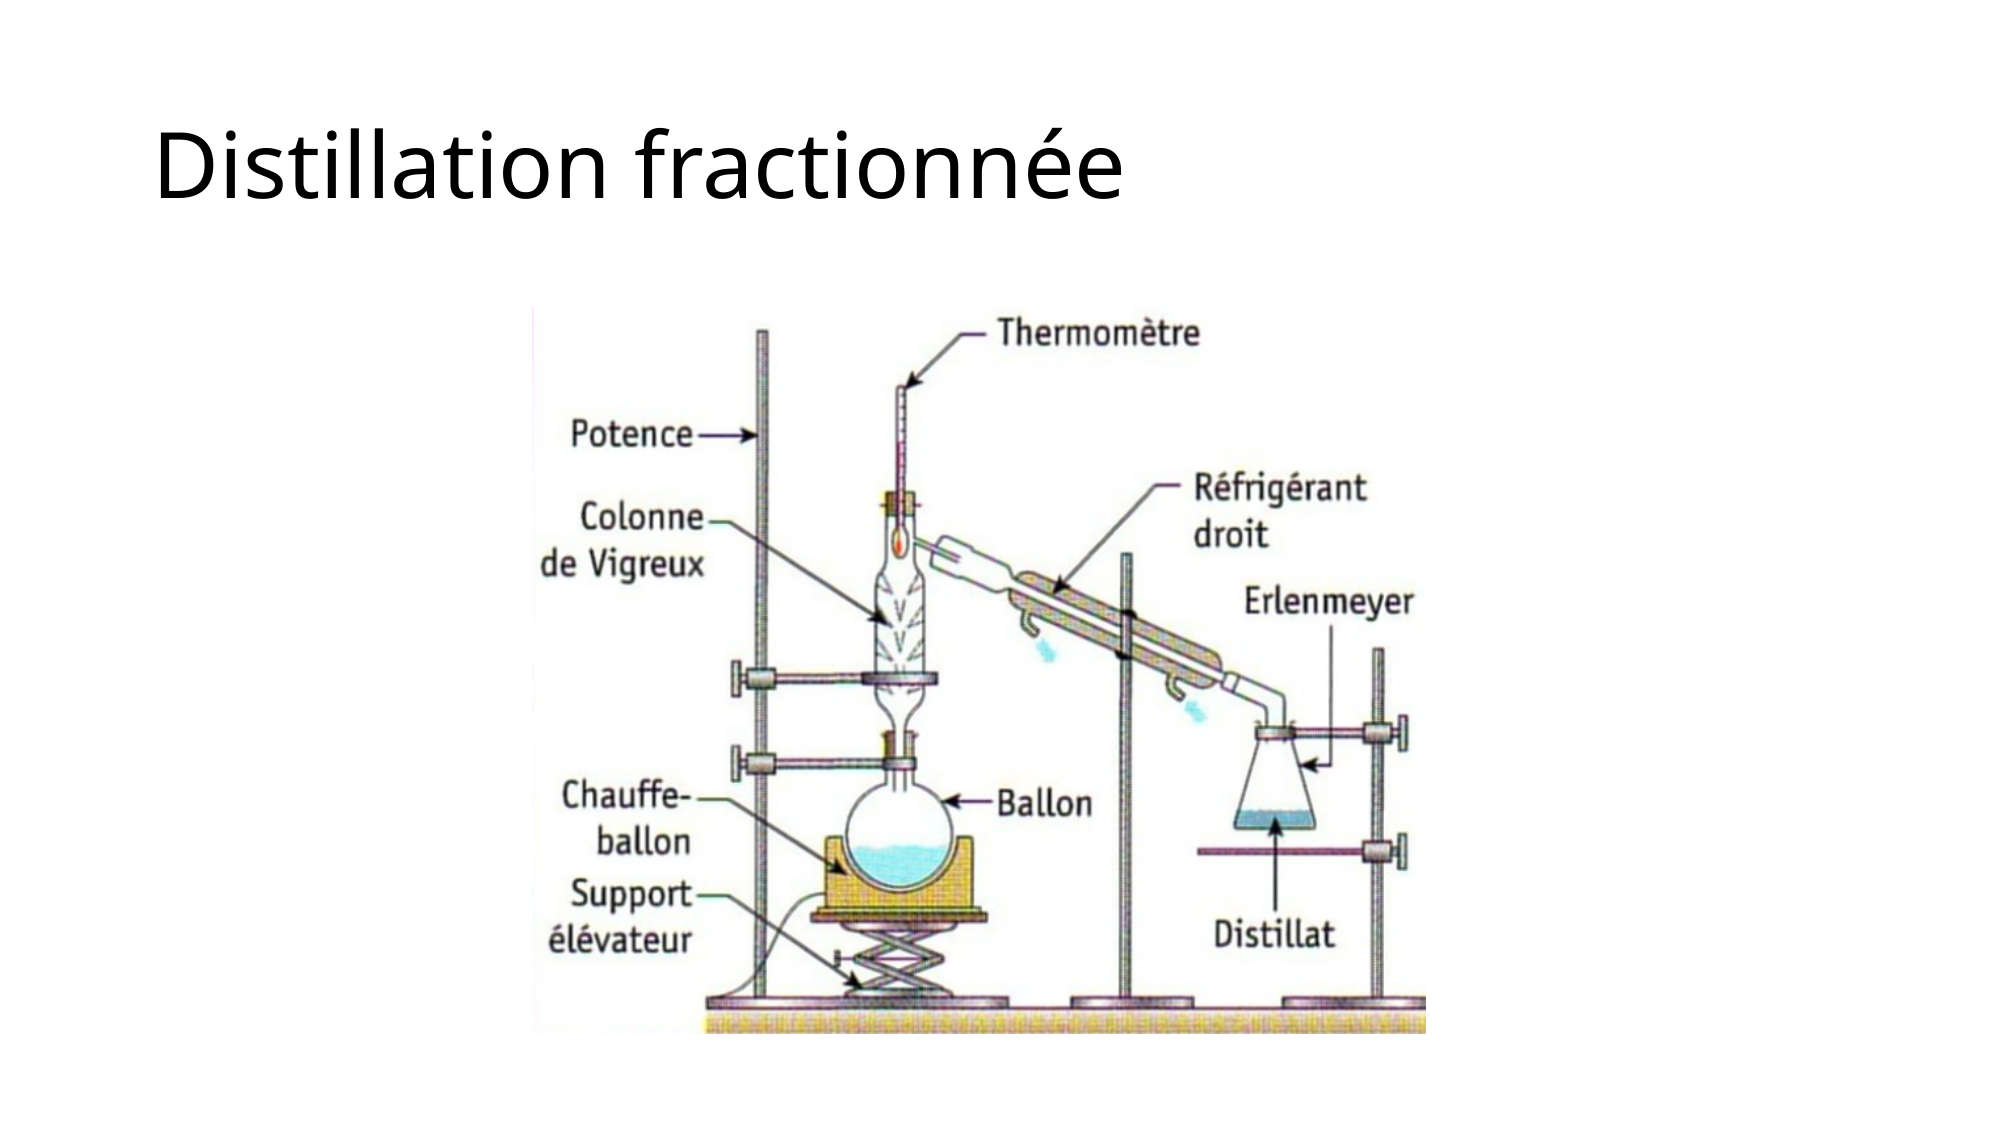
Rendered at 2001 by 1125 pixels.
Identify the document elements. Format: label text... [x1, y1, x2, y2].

title Distillation fractionnée [137, 59, 1863, 278]
picture [532, 306, 1426, 1034]
